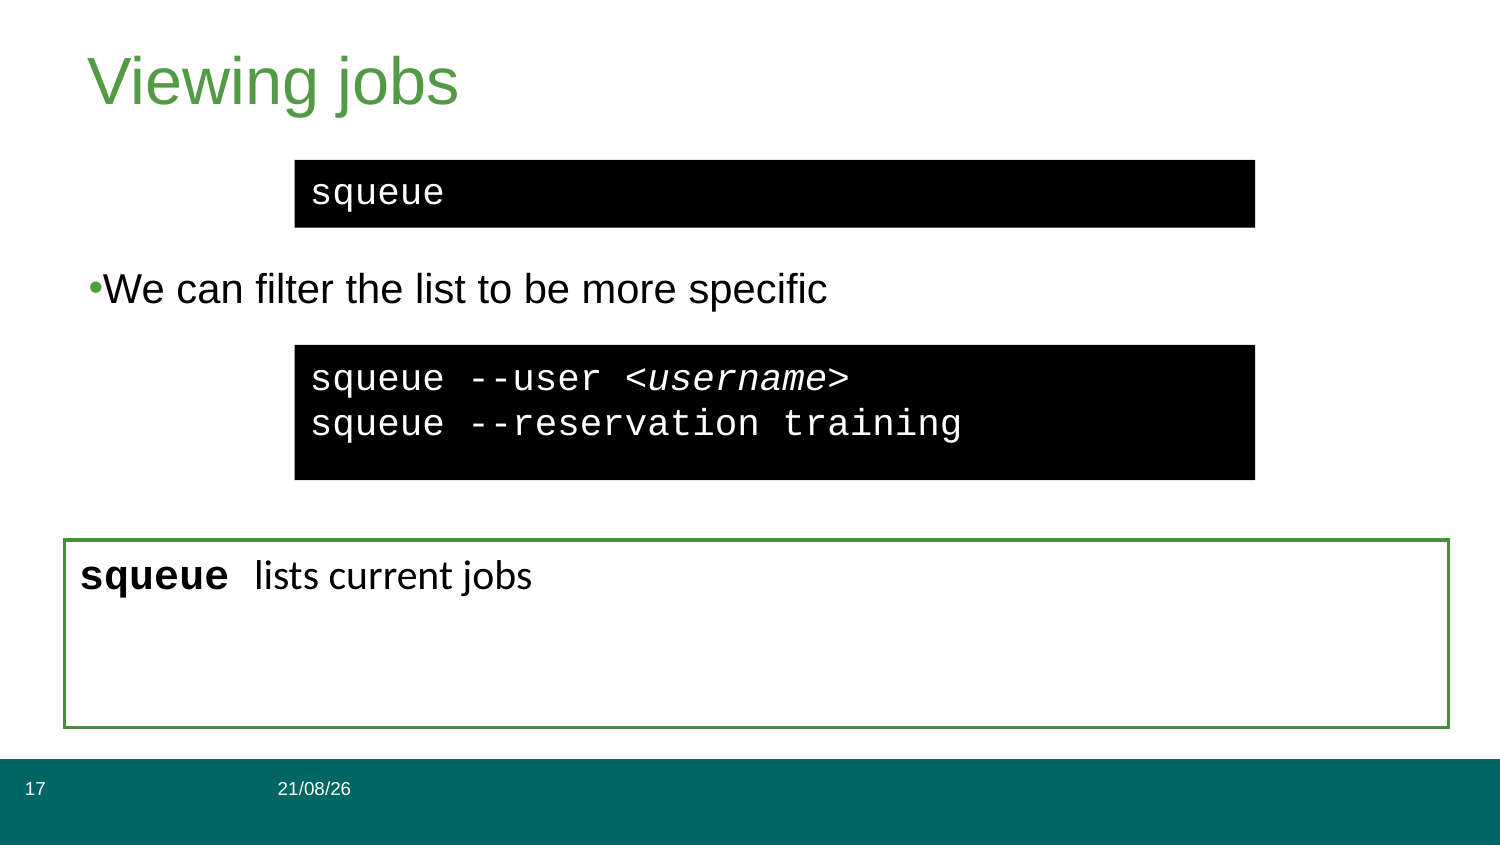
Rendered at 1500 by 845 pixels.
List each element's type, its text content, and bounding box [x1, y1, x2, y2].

list We can filter the list to be more specific [88, 262, 1462, 313]
text_box 05/05/18 [277, 776, 553, 799]
text_box squeue [294, 159, 1256, 228]
text_box squeue lists current jobs [64, 540, 1449, 728]
title Viewing jobs [87, 37, 1426, 132]
text_box squeue --user <username> squeue --reservation training [294, 344, 1256, 481]
text_box <number> [24, 776, 76, 799]
